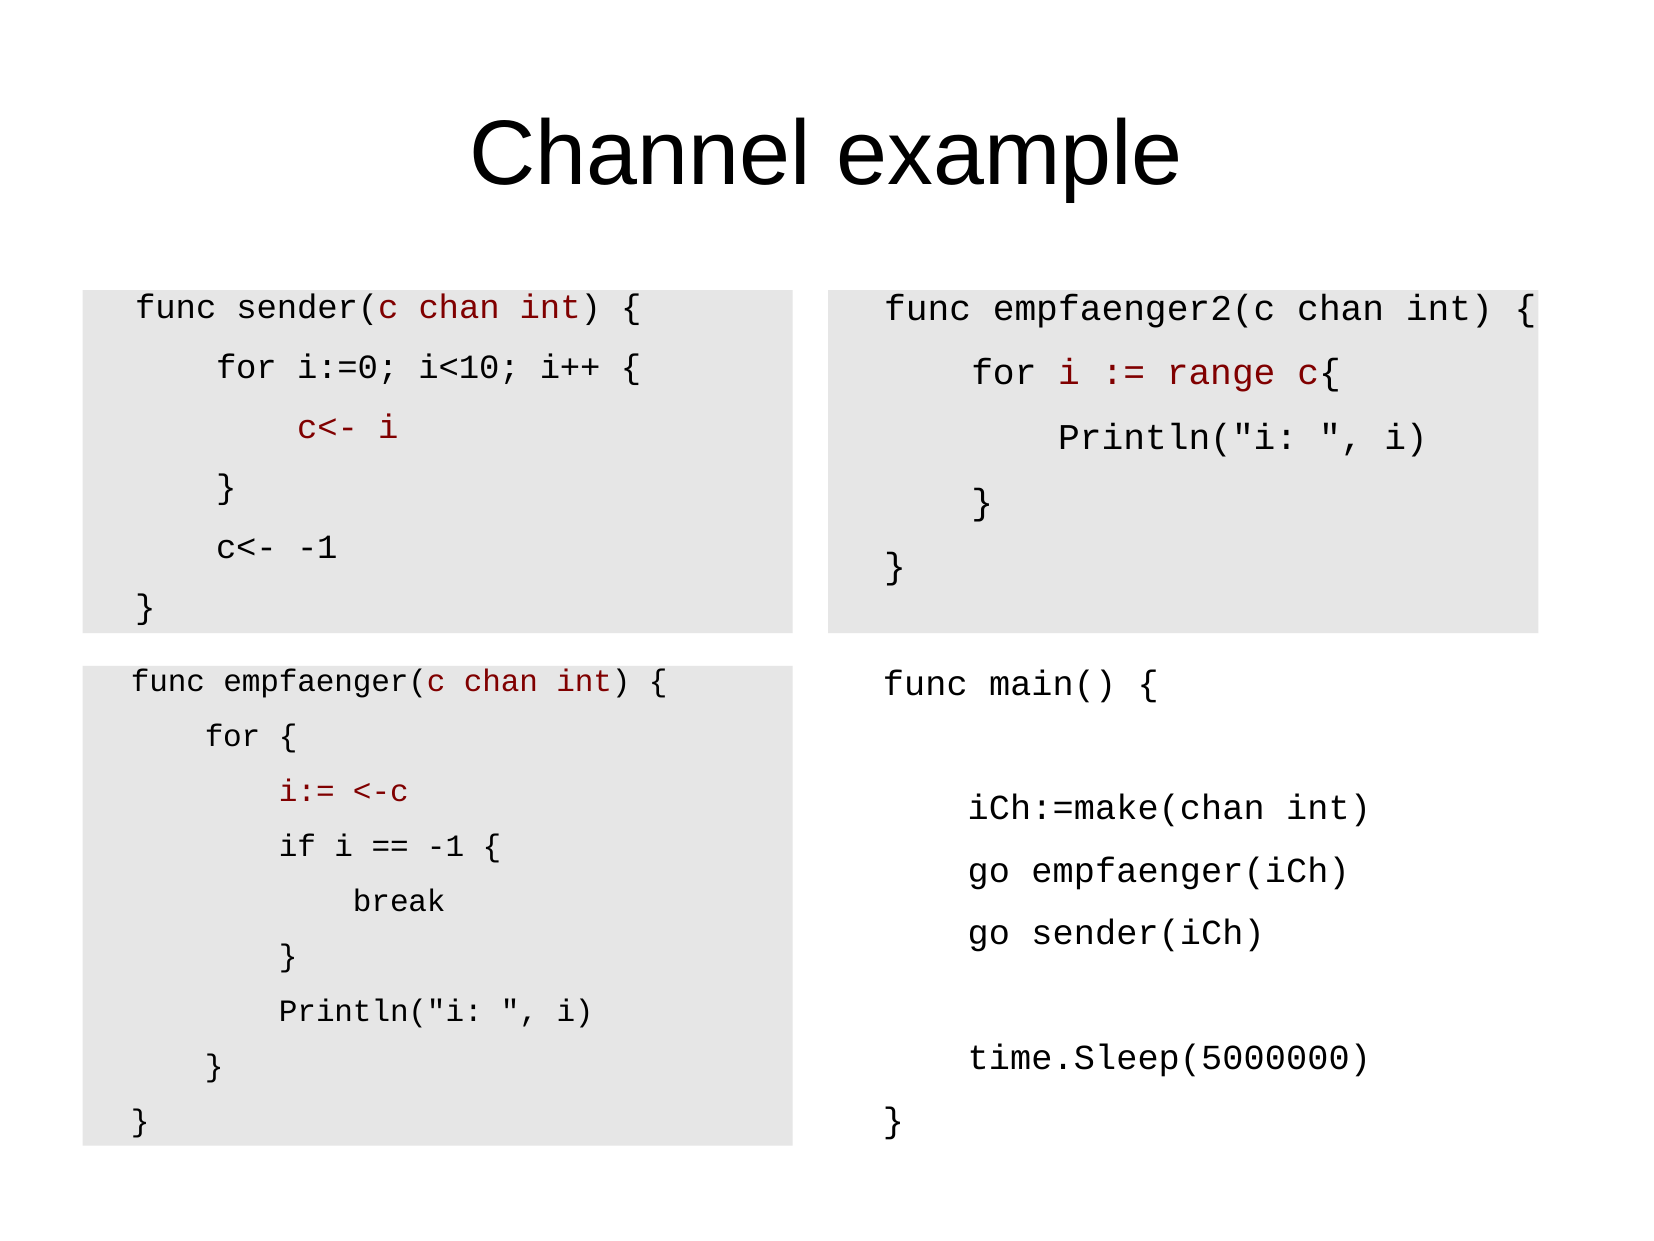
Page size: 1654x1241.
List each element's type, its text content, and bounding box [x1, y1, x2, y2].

list func empfaenger2(c chan int) { for i := range c{ Println("i: ", i) } } [828, 290, 1539, 634]
list func empfaenger(c chan int) { for { i:= <-c if i == -1 { break } Println("i: ", i) } } [82, 665, 793, 1146]
title Channel example [82, 49, 1571, 257]
list func sender(c chan int) { for i:=0; i<10; i++ { c<- i } c<- -1 } [82, 290, 793, 634]
list func main() { iCh:=make(chan int) go empfaenger(iCh) go sender(iCh) time.Sleep(5000000) } [828, 665, 1539, 1146]
